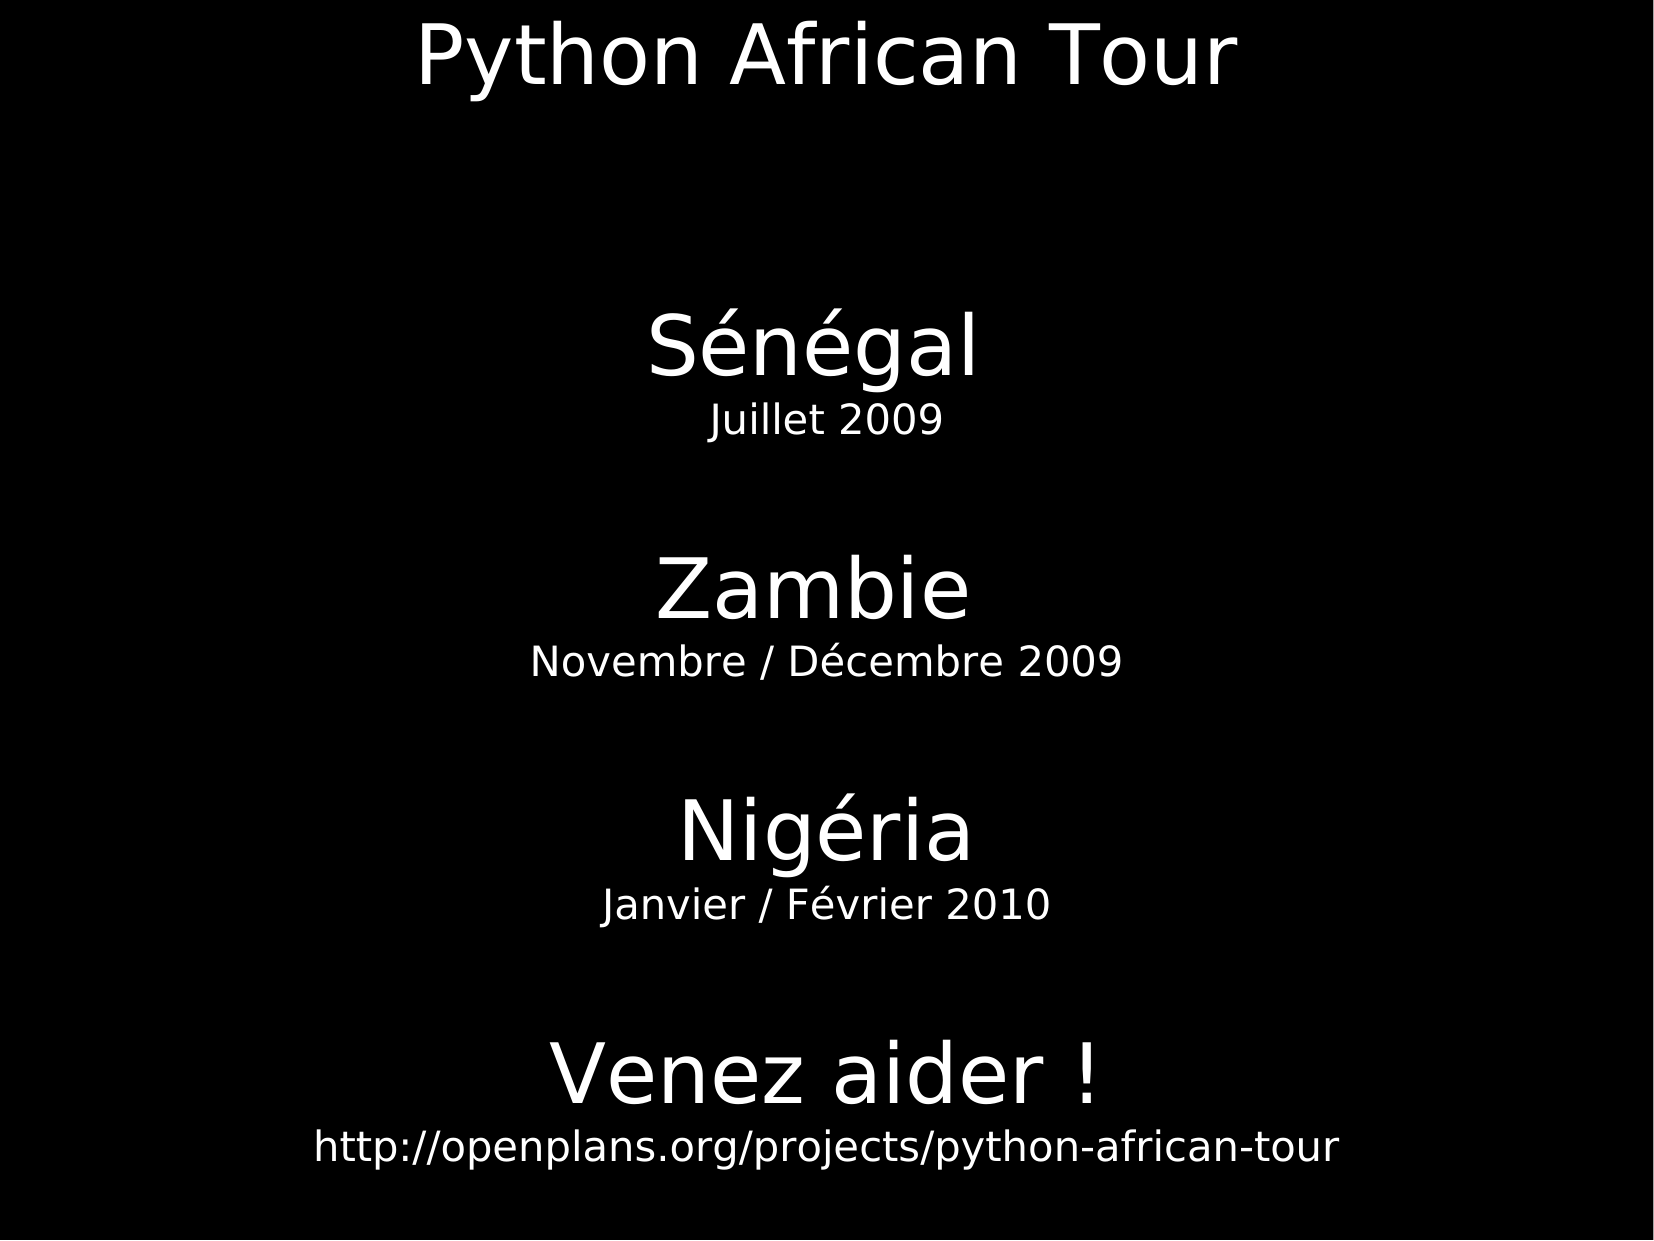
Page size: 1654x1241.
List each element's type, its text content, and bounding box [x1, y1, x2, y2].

text_box Python African Tour Sénégal Juillet 2009 Zambie Novembre / Décembre 2009 Nigéria Janvier / Février 2010 Venez aider ! http://openplans.org/projects/python-african-tour [0, 0, 1654, 1241]
